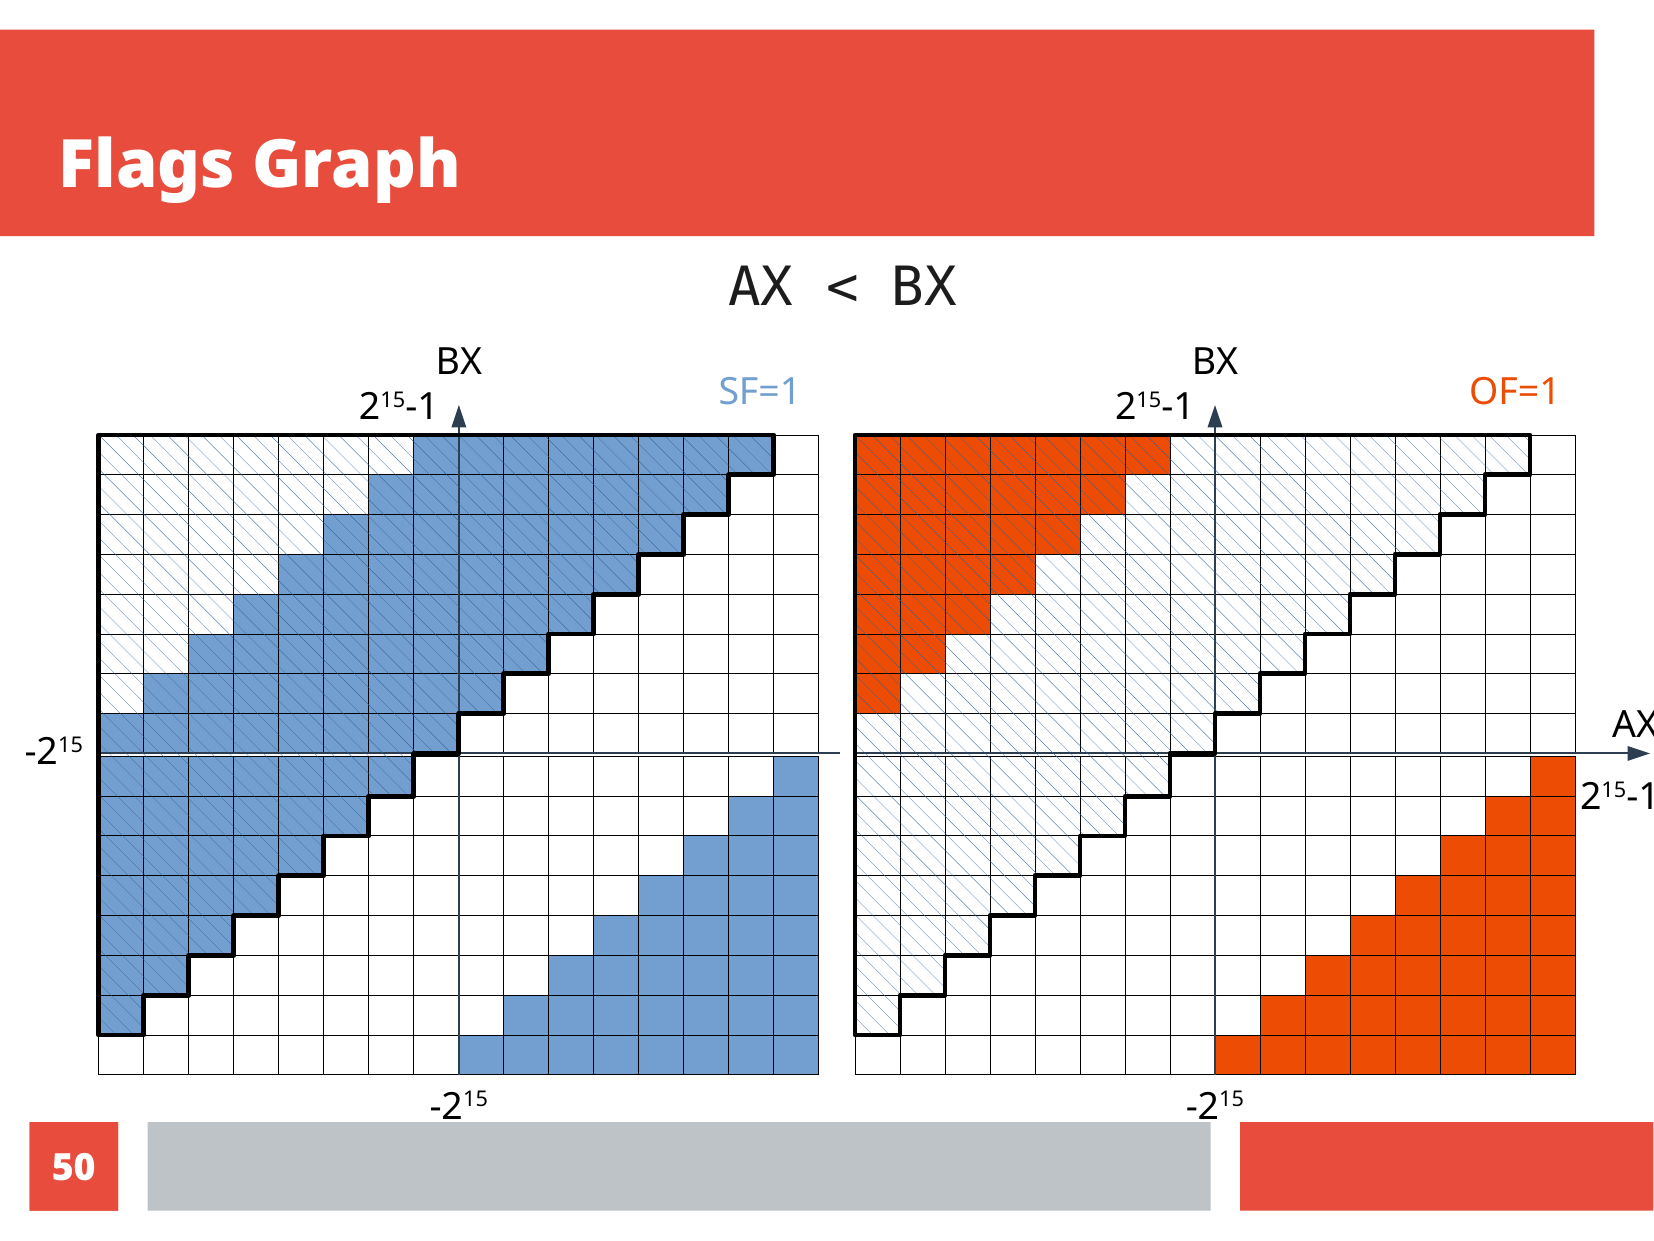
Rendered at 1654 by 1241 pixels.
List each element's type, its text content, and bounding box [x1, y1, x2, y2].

text_box [1216, 756, 1576, 1075]
text_box 215-1 [1575, 765, 1654, 826]
text_box AX [1620, 715, 1628, 726]
text_box [460, 756, 819, 1075]
list AX < BX [120, 255, 1566, 351]
text_box SF=1 [715, 360, 806, 421]
text_box [98, 435, 774, 1036]
text_box AX [1590, 693, 1654, 754]
text_box 215-1 [1110, 375, 1201, 435]
title Flags Graph [59, 59, 1595, 207]
text_box -215 [8, 720, 98, 781]
text_box OF=1 [1470, 360, 1561, 421]
text_box AX [1649, 716, 1654, 730]
text_box BX [413, 330, 504, 391]
text_box -215 [1170, 1074, 1261, 1135]
text_box 215-1 [353, 375, 444, 435]
text_box -215 [413, 1074, 504, 1135]
text_box [855, 435, 1531, 1036]
text_box BX [1170, 330, 1261, 391]
